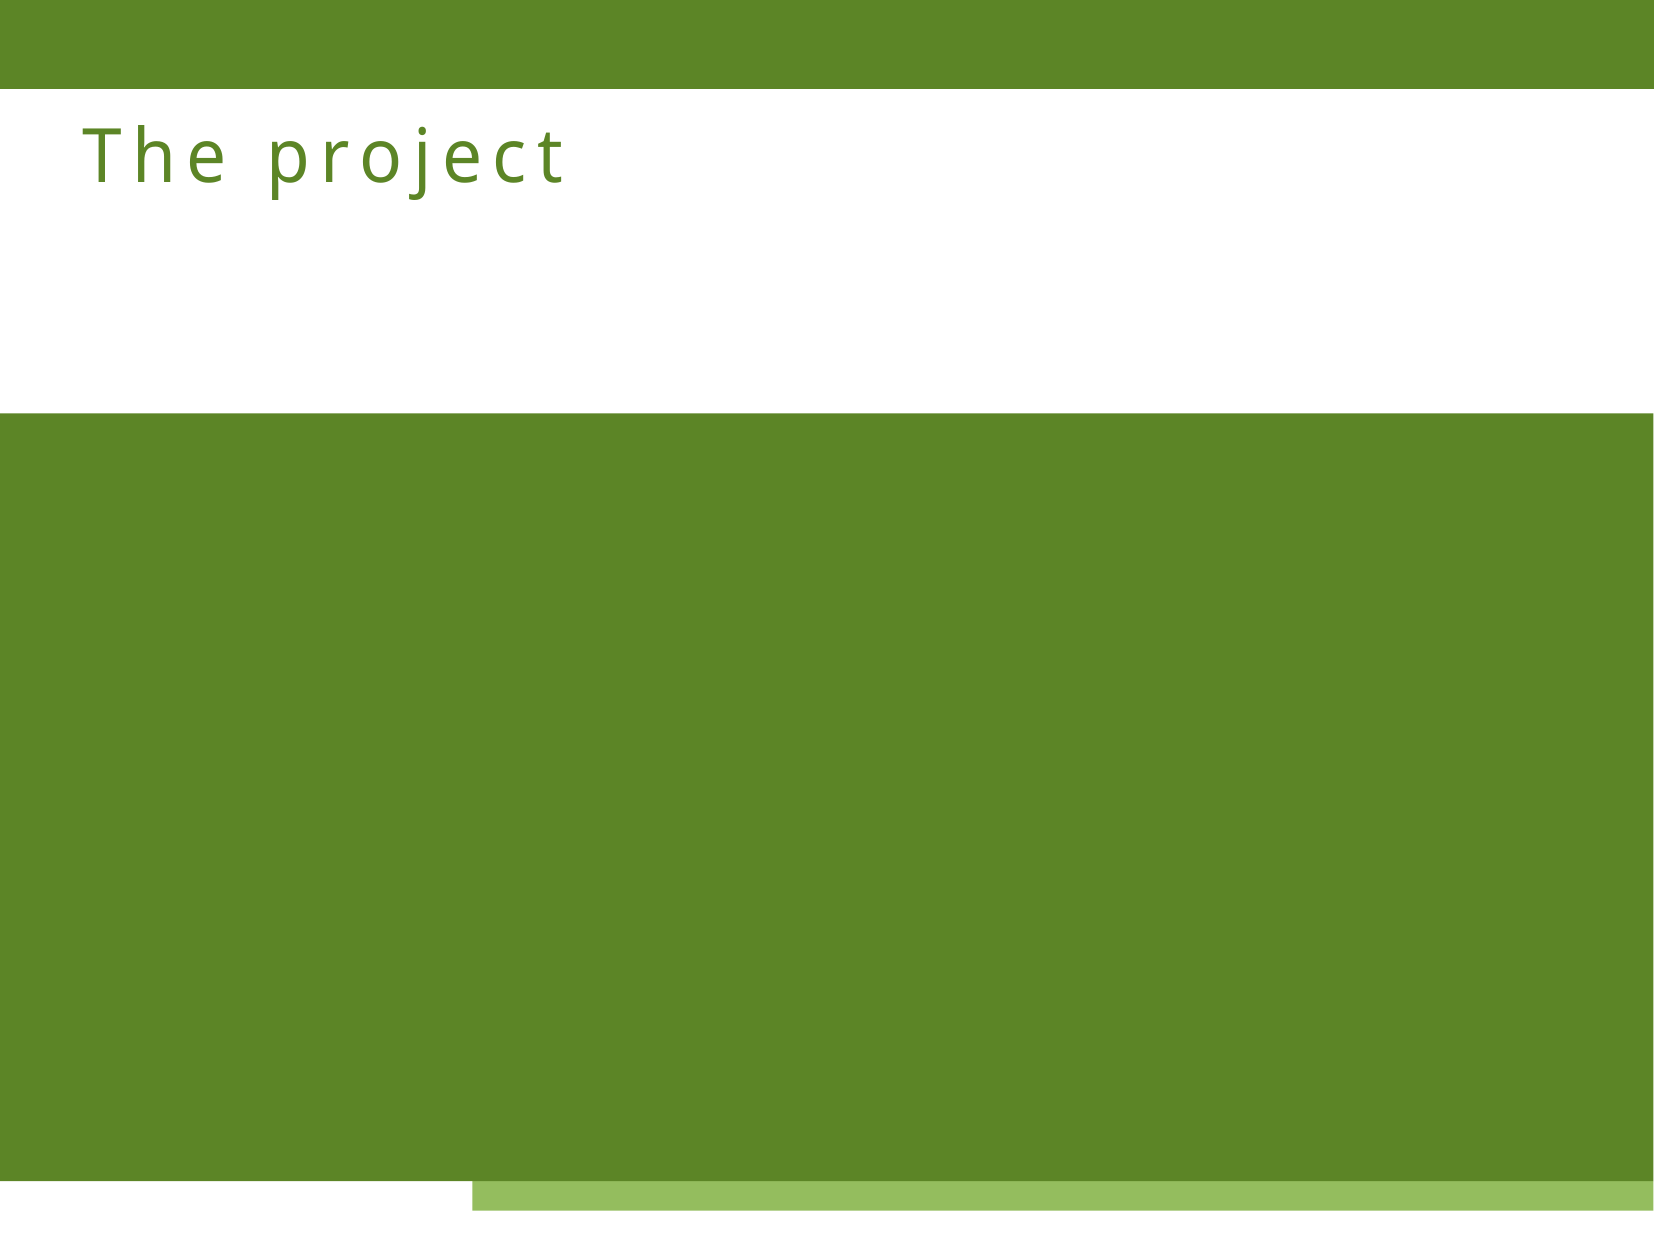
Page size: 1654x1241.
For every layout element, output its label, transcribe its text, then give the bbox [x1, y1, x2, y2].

text_box [0, 413, 1654, 1211]
title The project [82, 89, 1571, 257]
text_box [0, 0, 1654, 89]
